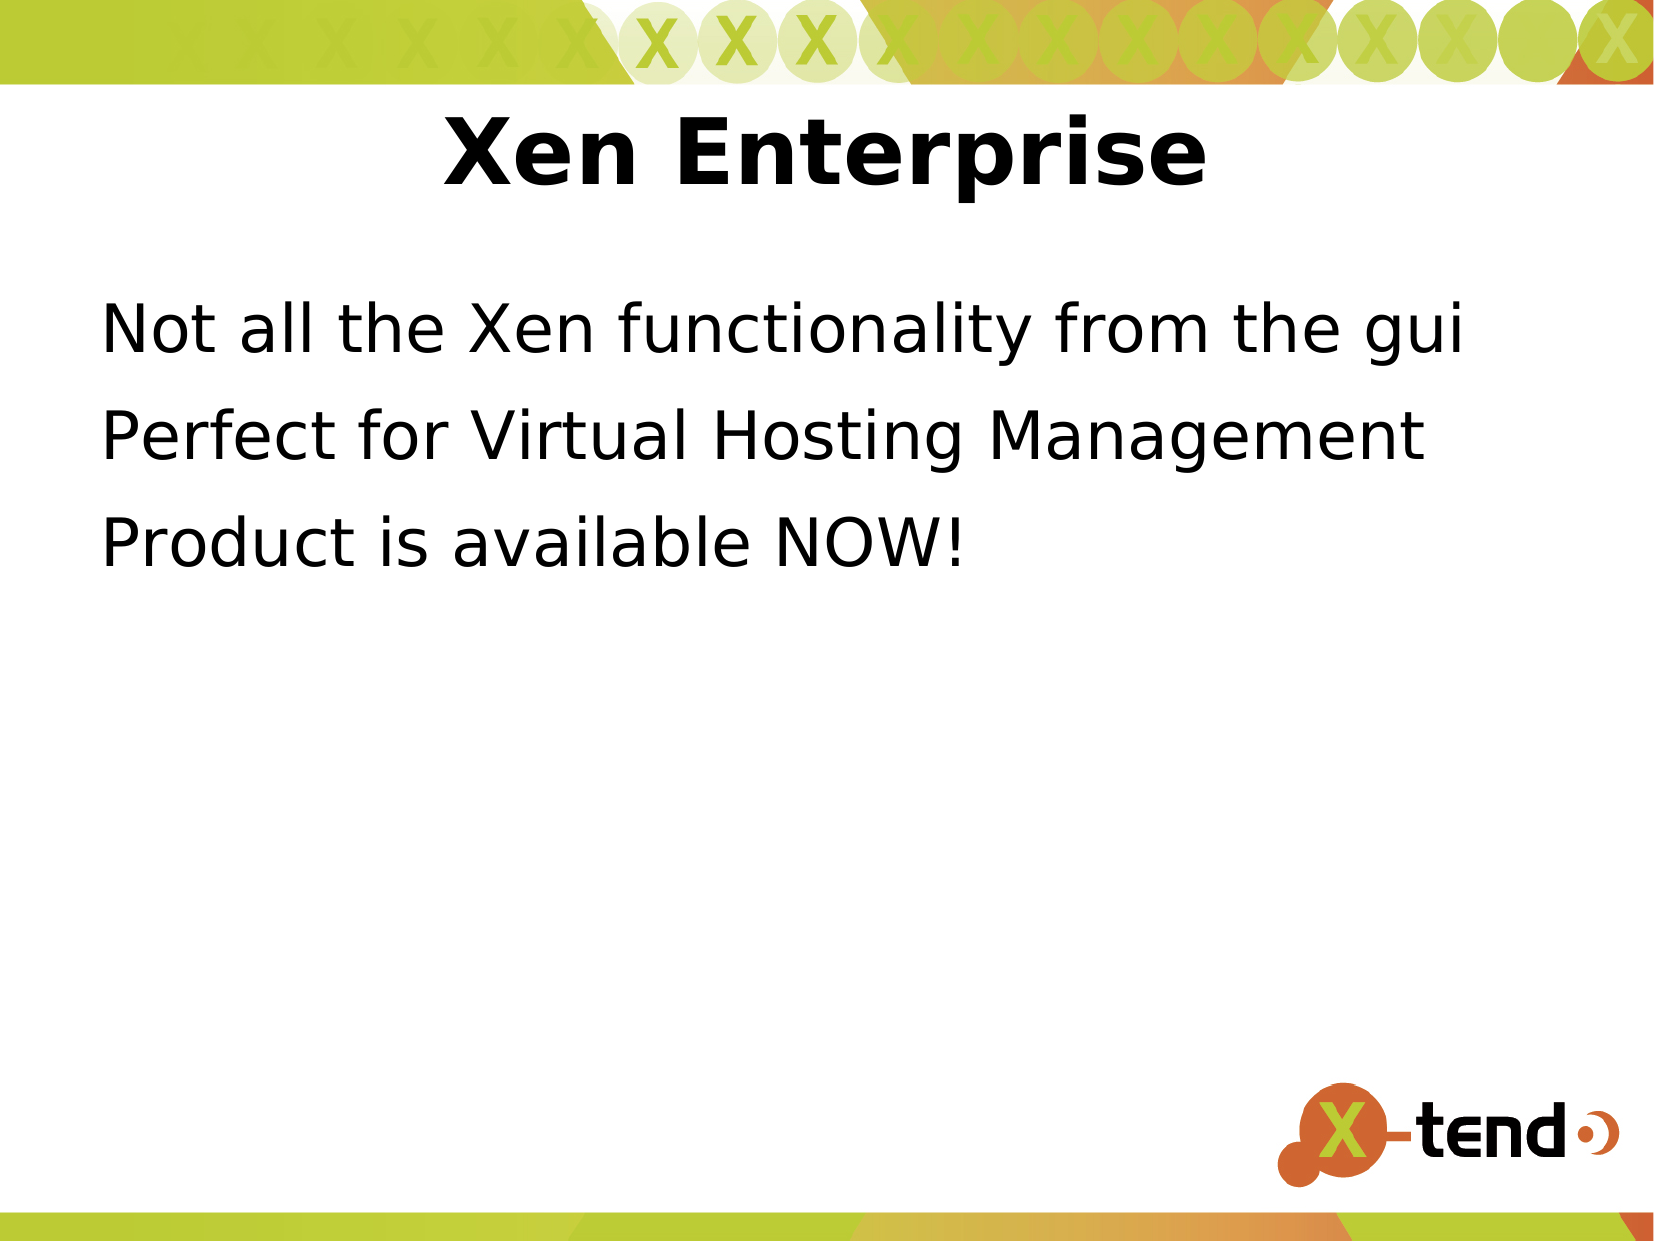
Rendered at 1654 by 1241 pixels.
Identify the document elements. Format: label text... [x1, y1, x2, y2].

picture [0, 0, 1654, 1241]
list Not all the Xen functionality from the gui Perfect for Virtual Hosting Management Product is available NOW! [82, 290, 1571, 1109]
title Xen Enterprise [82, 49, 1571, 257]
